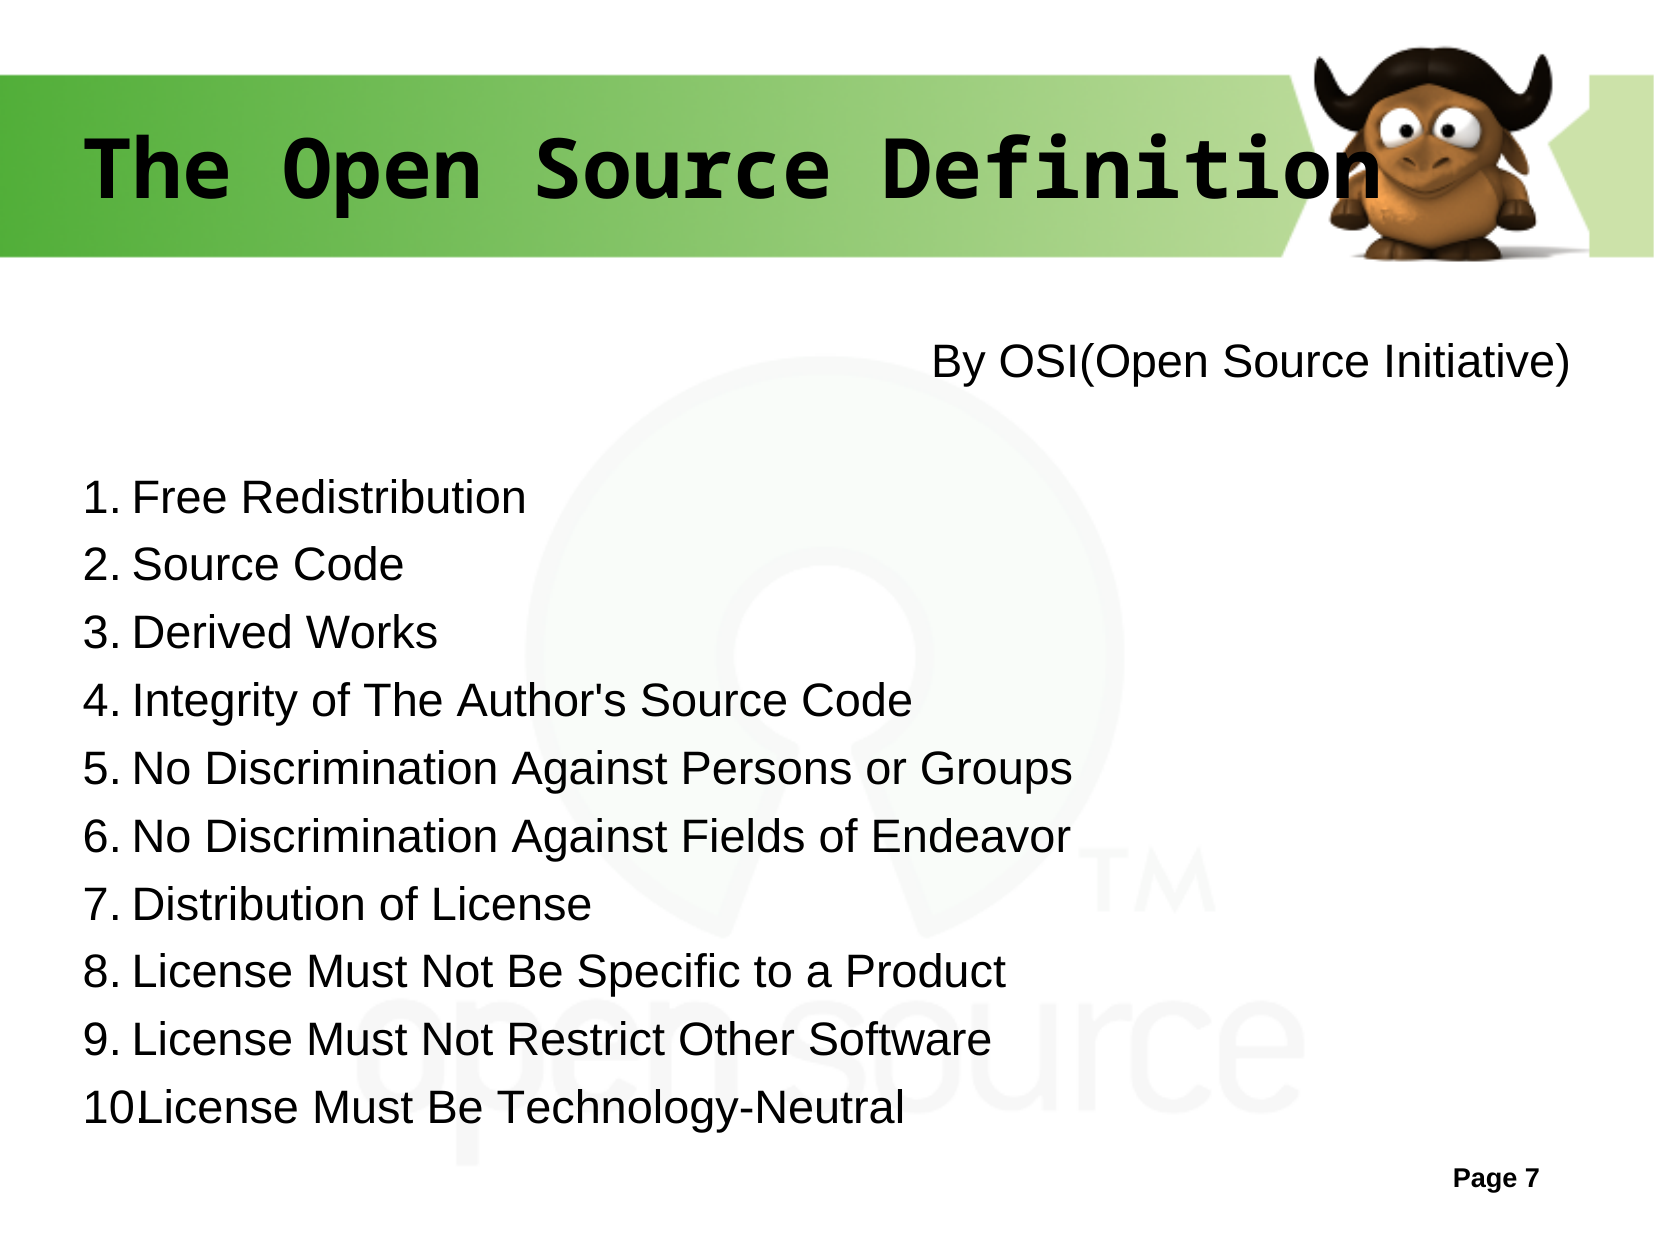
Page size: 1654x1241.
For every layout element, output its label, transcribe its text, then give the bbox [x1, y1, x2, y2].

picture [0, 0, 1654, 1241]
title The Open Source Definition [82, 61, 1571, 269]
list By OSI(Open Source Initiative) Free Redistribution Source Code Derived Works Integrity of The Author's Source Code No Discrimination Against Persons or Groups No Discrimination Against Fields of Endeavor Distribution of License License Must Not Be Specific to a Product License Must Not Restrict Other Software License Must Be Technology-Neutral [82, 330, 1571, 1134]
